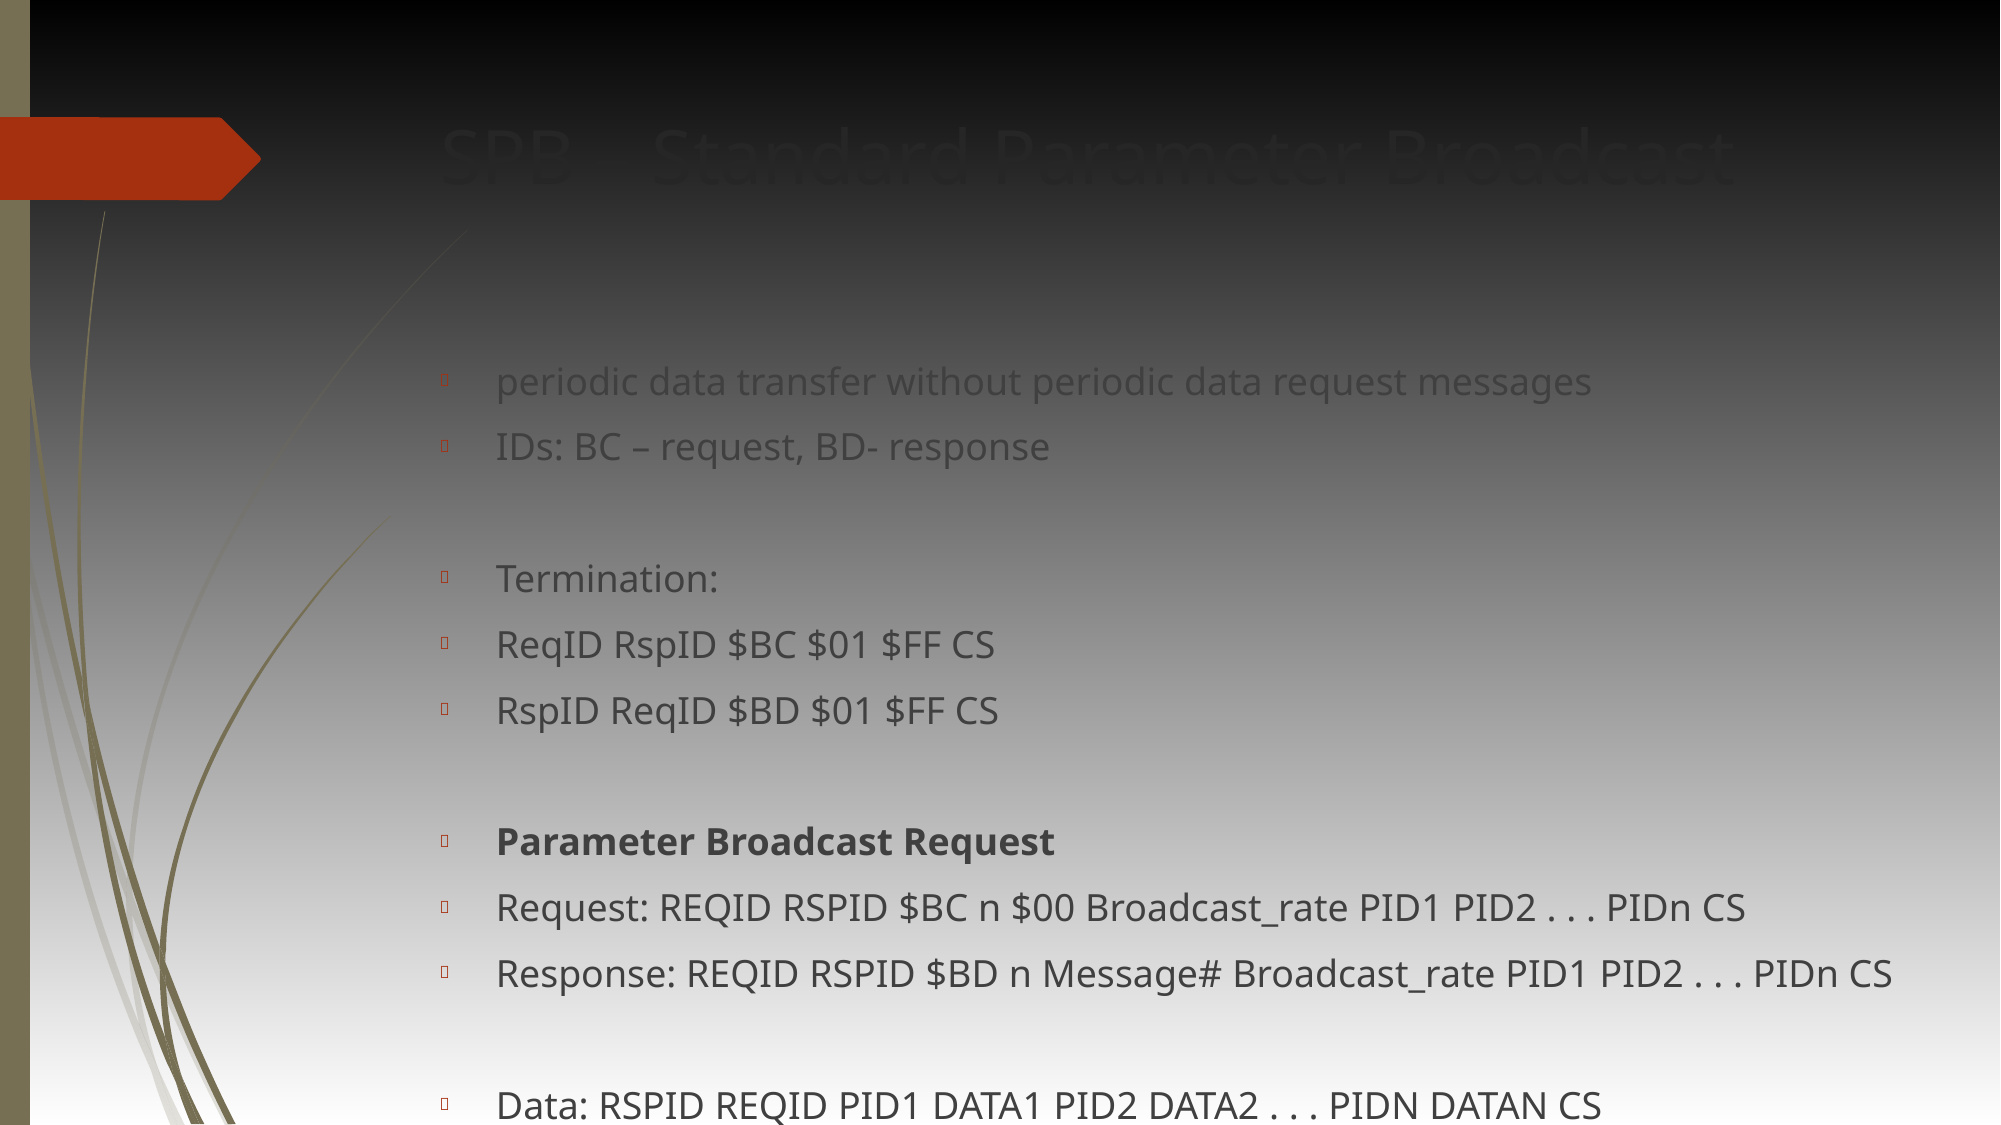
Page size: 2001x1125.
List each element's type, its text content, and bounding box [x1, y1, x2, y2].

list periodic data transfer without periodic data request messages IDs: BC – request, BD- response Termination: ReqID RspID $BC $01 $FF CS RspID ReqID $BD $01 $FF CS Parameter Broadcast Request Request: REQID RSPID $BC n $00 Broadcast_rate PID1 PID2 . . . PIDn CS Response: REQID RSPID $BD n Message# Broadcast_rate PID1 PID2 . . . PIDn CS Data: RSPID REQID PID1 DATA1 PID2 DATA2 . . . PIDN DATAN CS [424, 350, 2000, 1125]
title SPB – Standard Parameter Broadcast [425, 102, 1888, 313]
